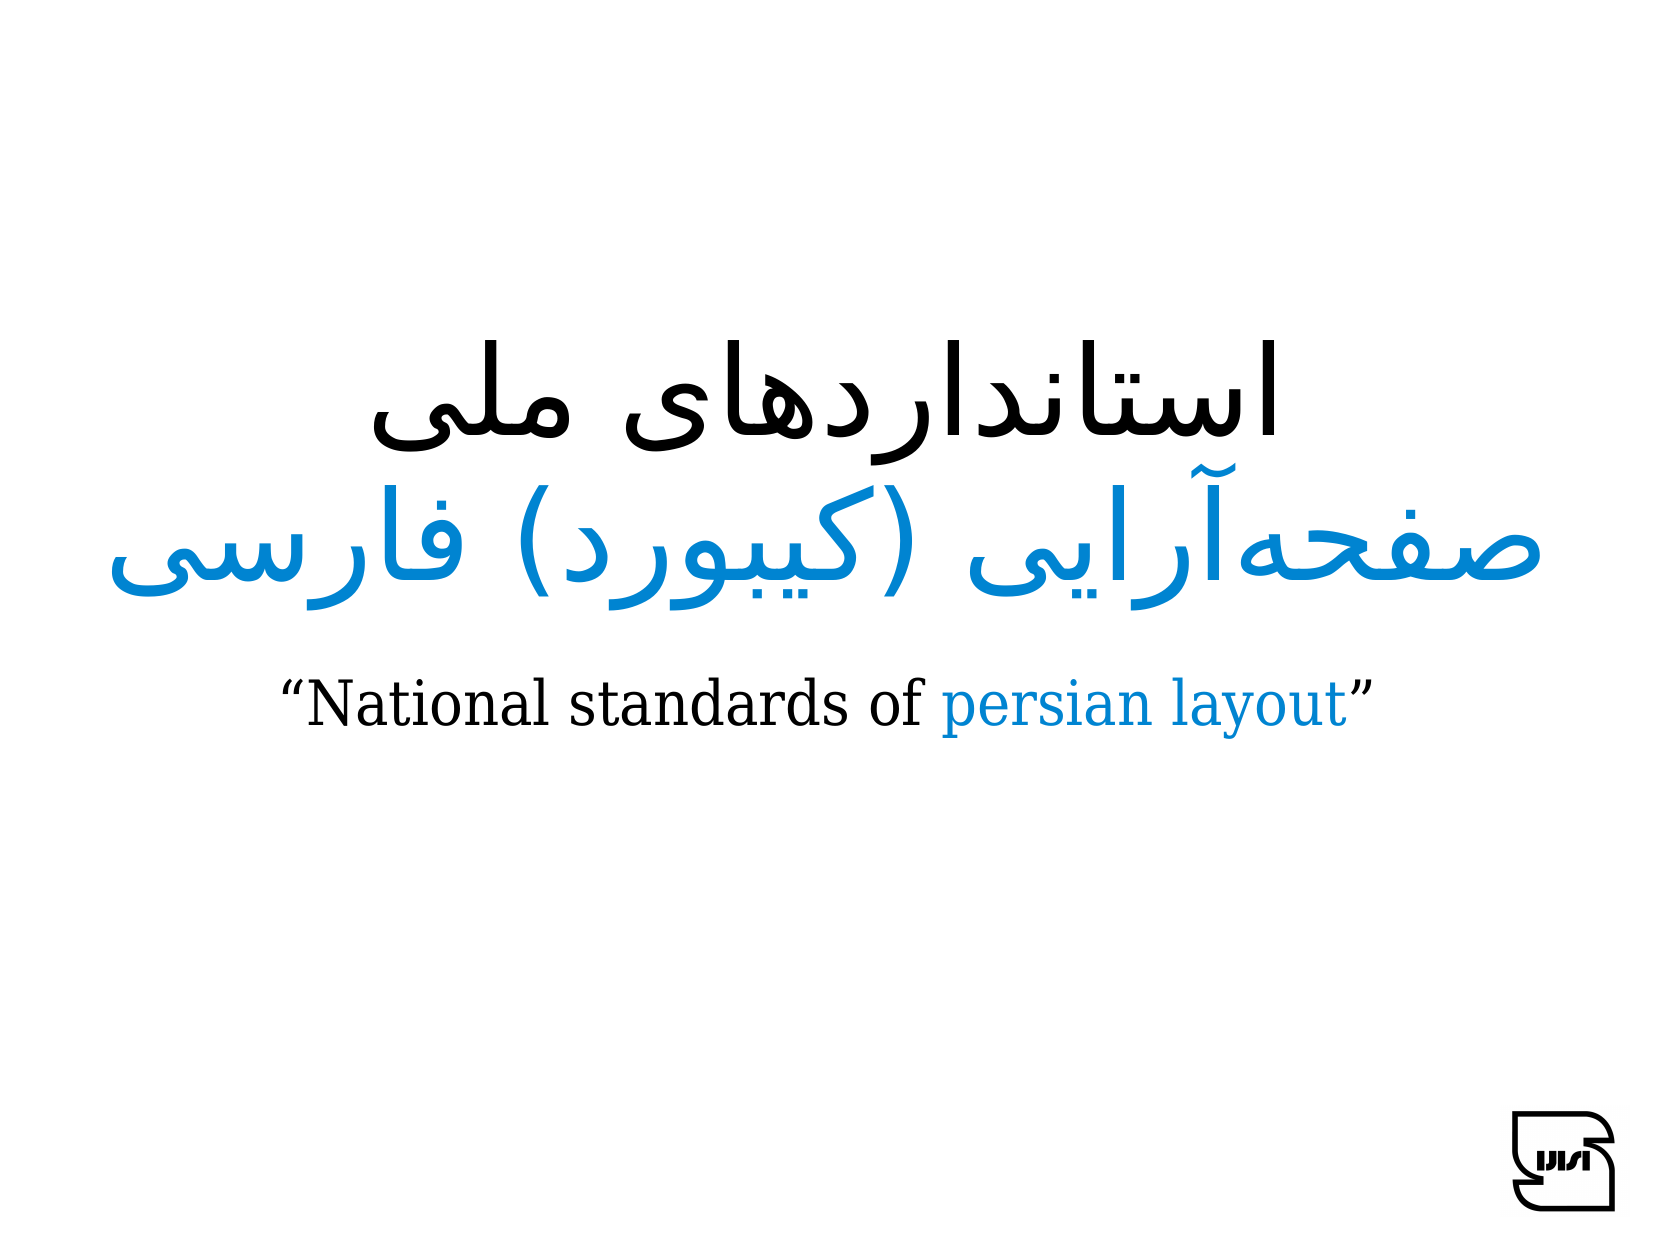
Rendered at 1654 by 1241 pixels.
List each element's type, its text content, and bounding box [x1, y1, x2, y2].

picture [1500, 1105, 1630, 1217]
text_box استانداردهای ملی صفحه‌آرایی (کیبورد) فارسی “National standards of persian layout” [82, 49, 1571, 1010]
